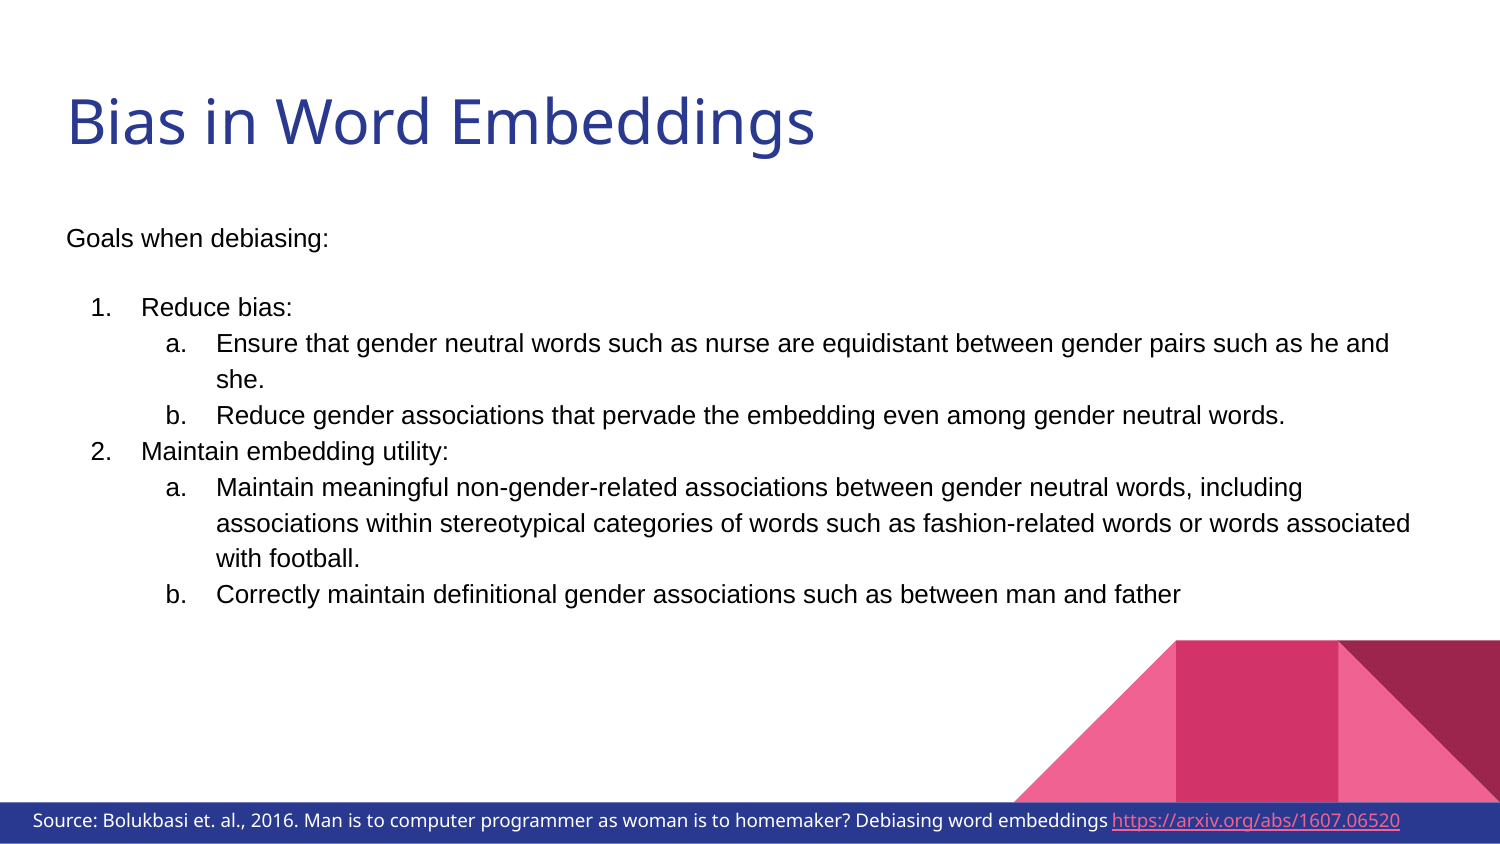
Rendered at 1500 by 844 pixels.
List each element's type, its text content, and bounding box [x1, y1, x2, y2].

list Goals when debiasing: Reduce bias: Ensure that gender neutral words such as nurse are equidistant between gender pairs such as he and she. Reduce gender associations that pervade the embedding even among gender neutral words. Maintain embedding utility: Maintain meaningful non-gender-related associations between gender neutral words, including associations within stereotypical categories of words such as fashion-related words or words associated with football. Correctly maintain definitional gender associations such as between man and father [51, 201, 1449, 750]
text_box Source: Bolukbasi et. al., 2016. Man is to computer programmer as woman is to homemaker? Debiasing word embeddings https://arxiv.org/abs/1607.06520 [17, 791, 1425, 844]
title Bias in Word Embeddings [51, 67, 1449, 167]
